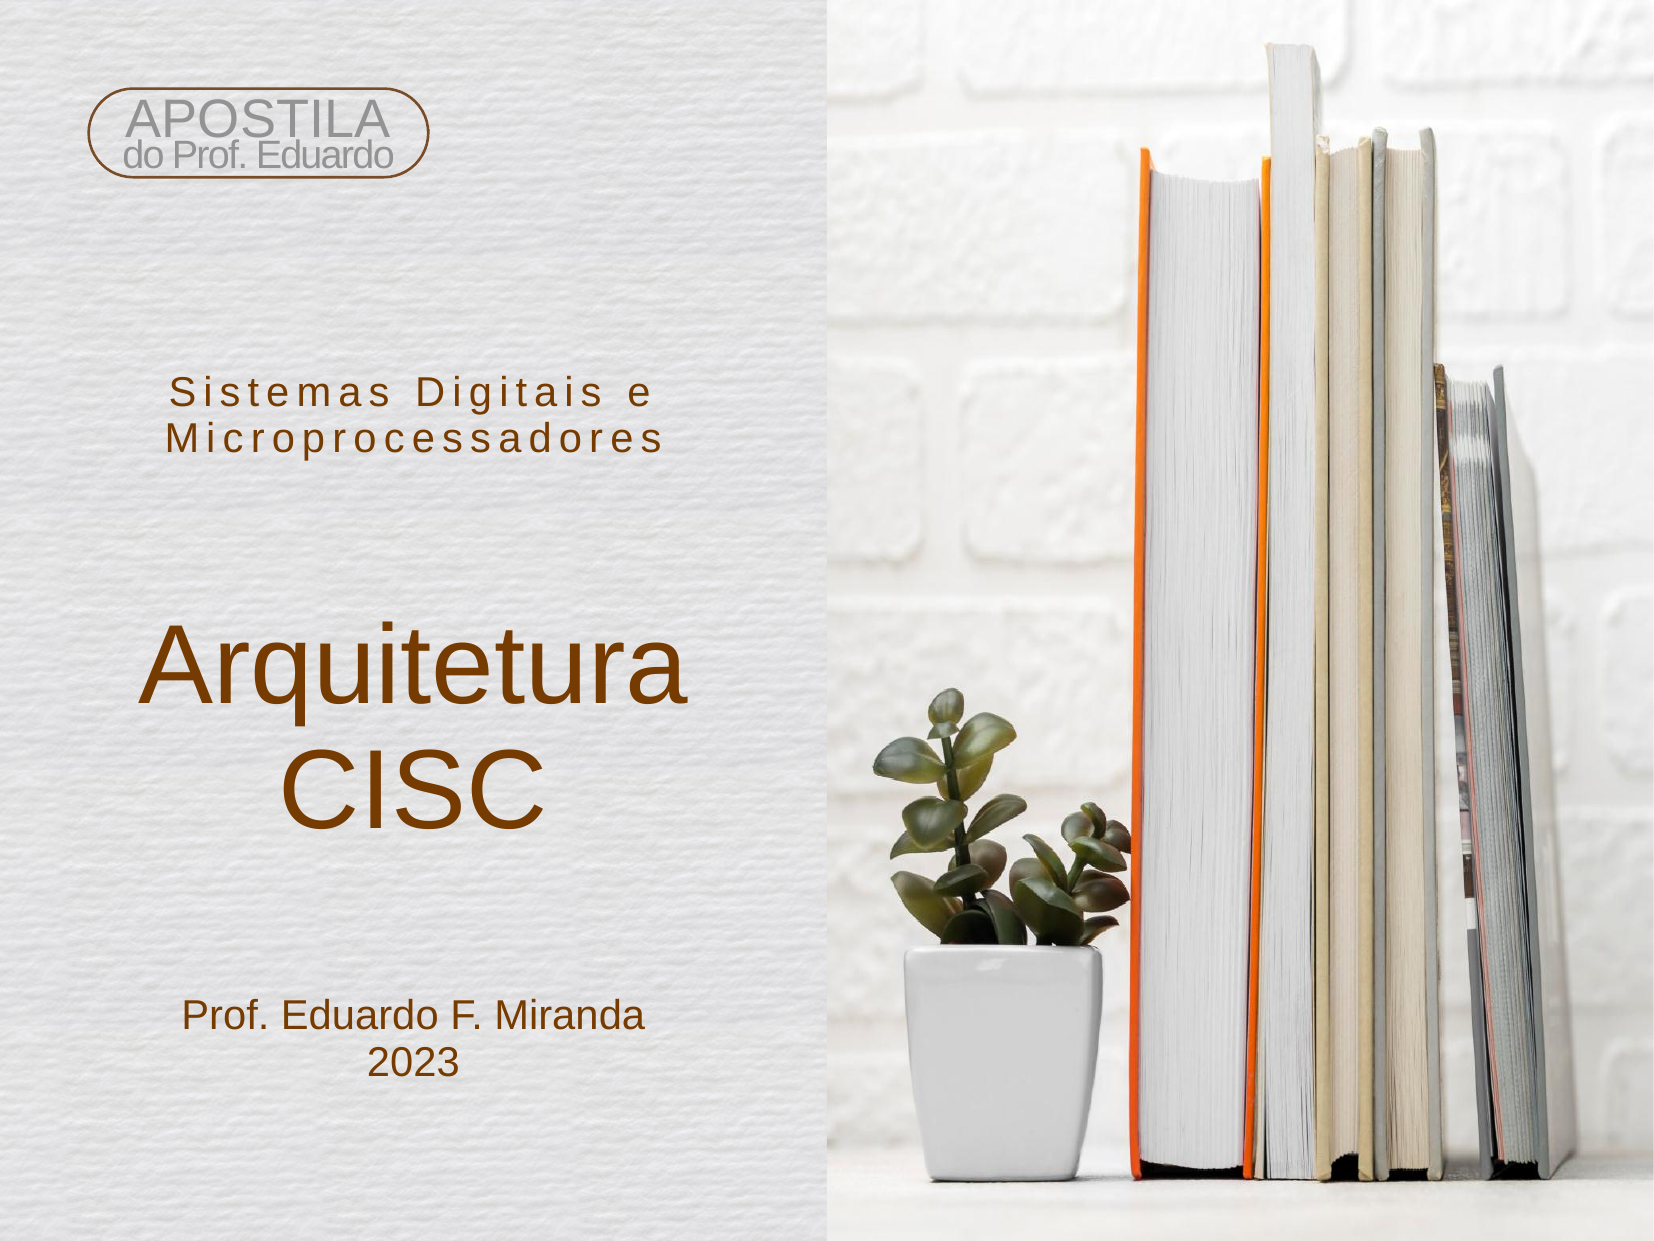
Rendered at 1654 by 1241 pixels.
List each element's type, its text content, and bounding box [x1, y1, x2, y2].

text_box APOSTILA do Prof. Eduardo [88, 88, 429, 178]
text_box Sistemas Digitais e Microprocessadores Arquitetura CISC Prof. Eduardo F. Miranda 2023 [73, 361, 753, 1093]
text_box [0, 0, 826, 1241]
picture [826, 0, 1654, 1241]
